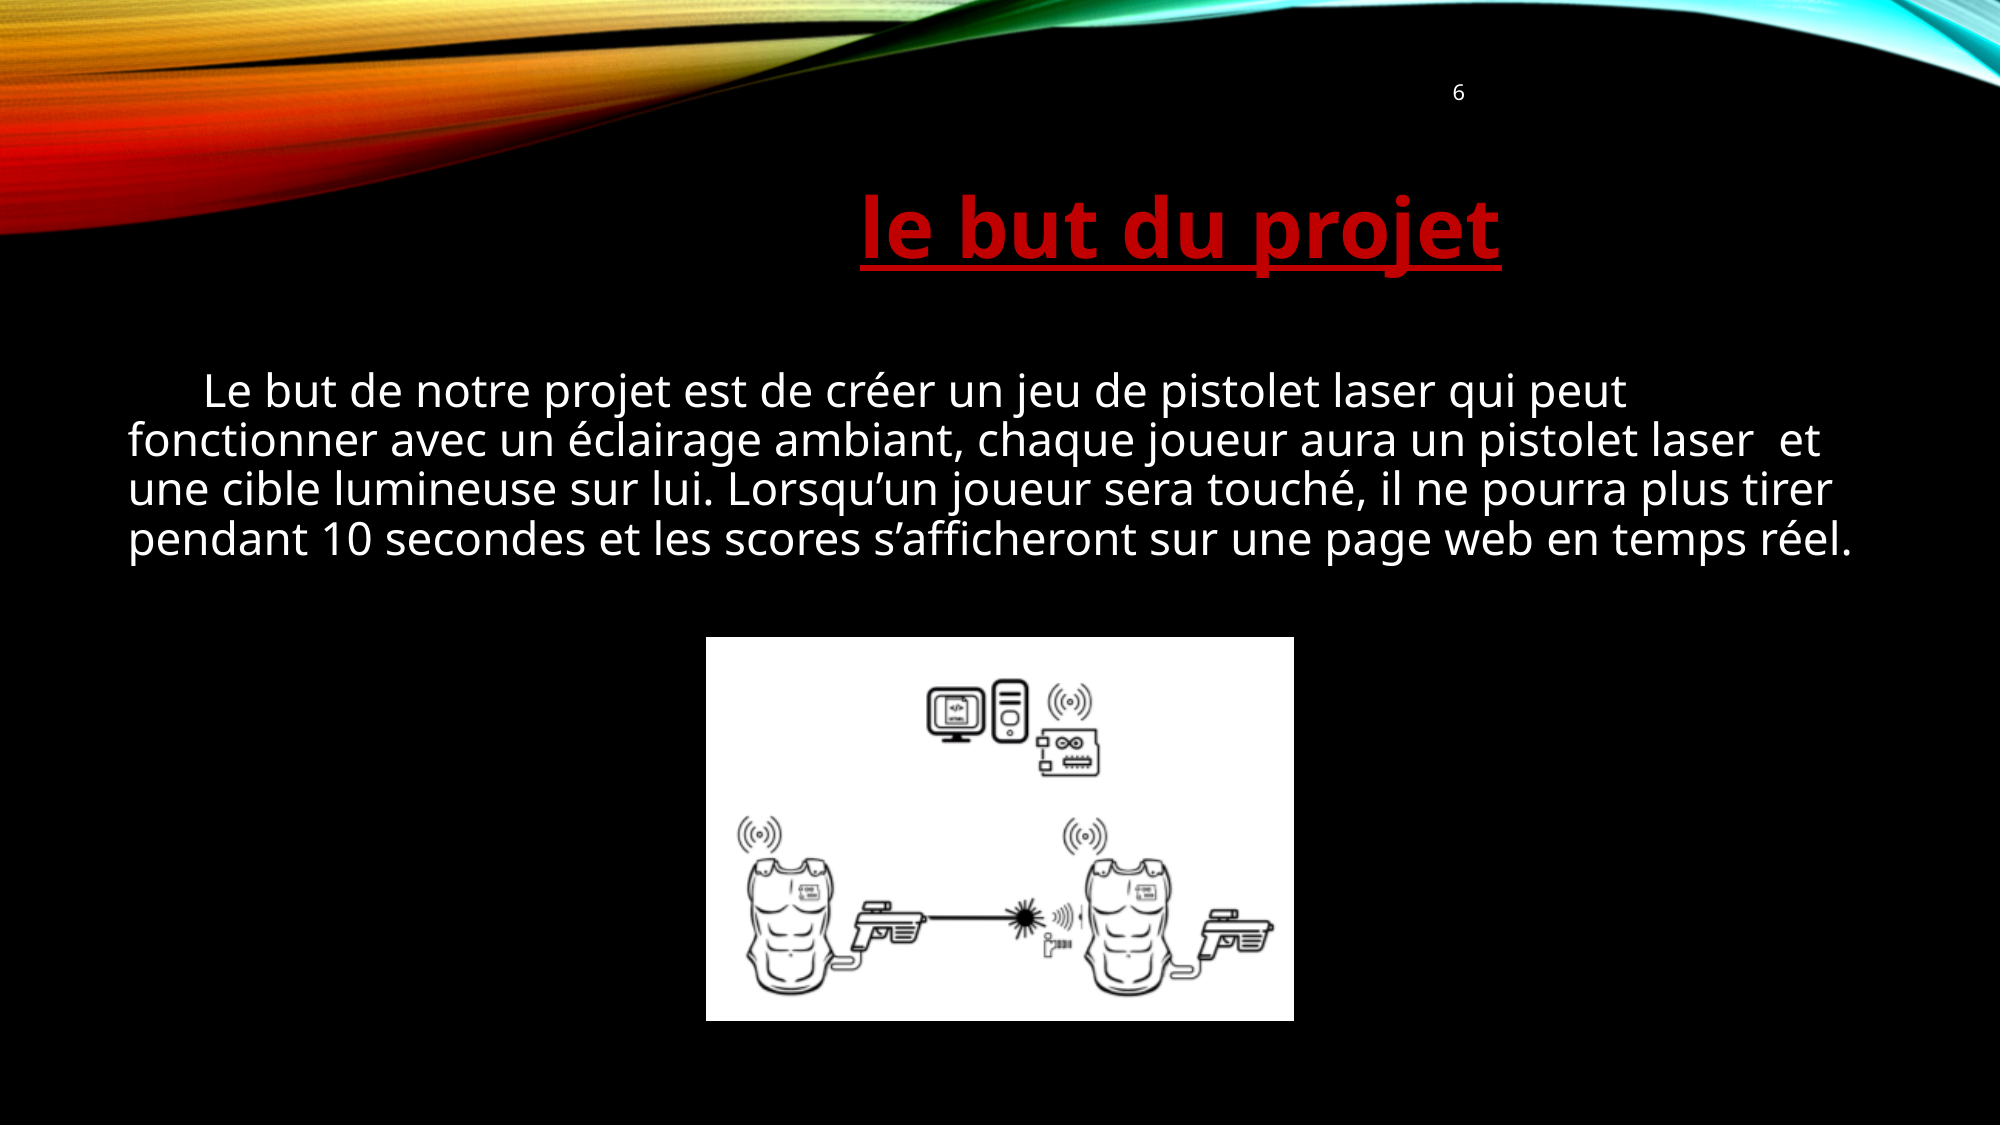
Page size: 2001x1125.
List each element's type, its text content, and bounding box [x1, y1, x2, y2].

text_box [1437, 62, 1888, 123]
picture [706, 637, 1294, 1021]
title le but du projet [474, 125, 1888, 338]
list Le but de notre projet est de créer un jeu de pistolet laser qui peut fonctionner avec un éclairage ambiant, chaque joueur aura un pistolet laser et une cible lumineuse sur lui. Lorsqu’un joueur sera touché, il ne pourra plus tirer pendant 10 secondes et les scores s’afficheront sur une page web en temps réel. [112, 360, 1888, 1021]
